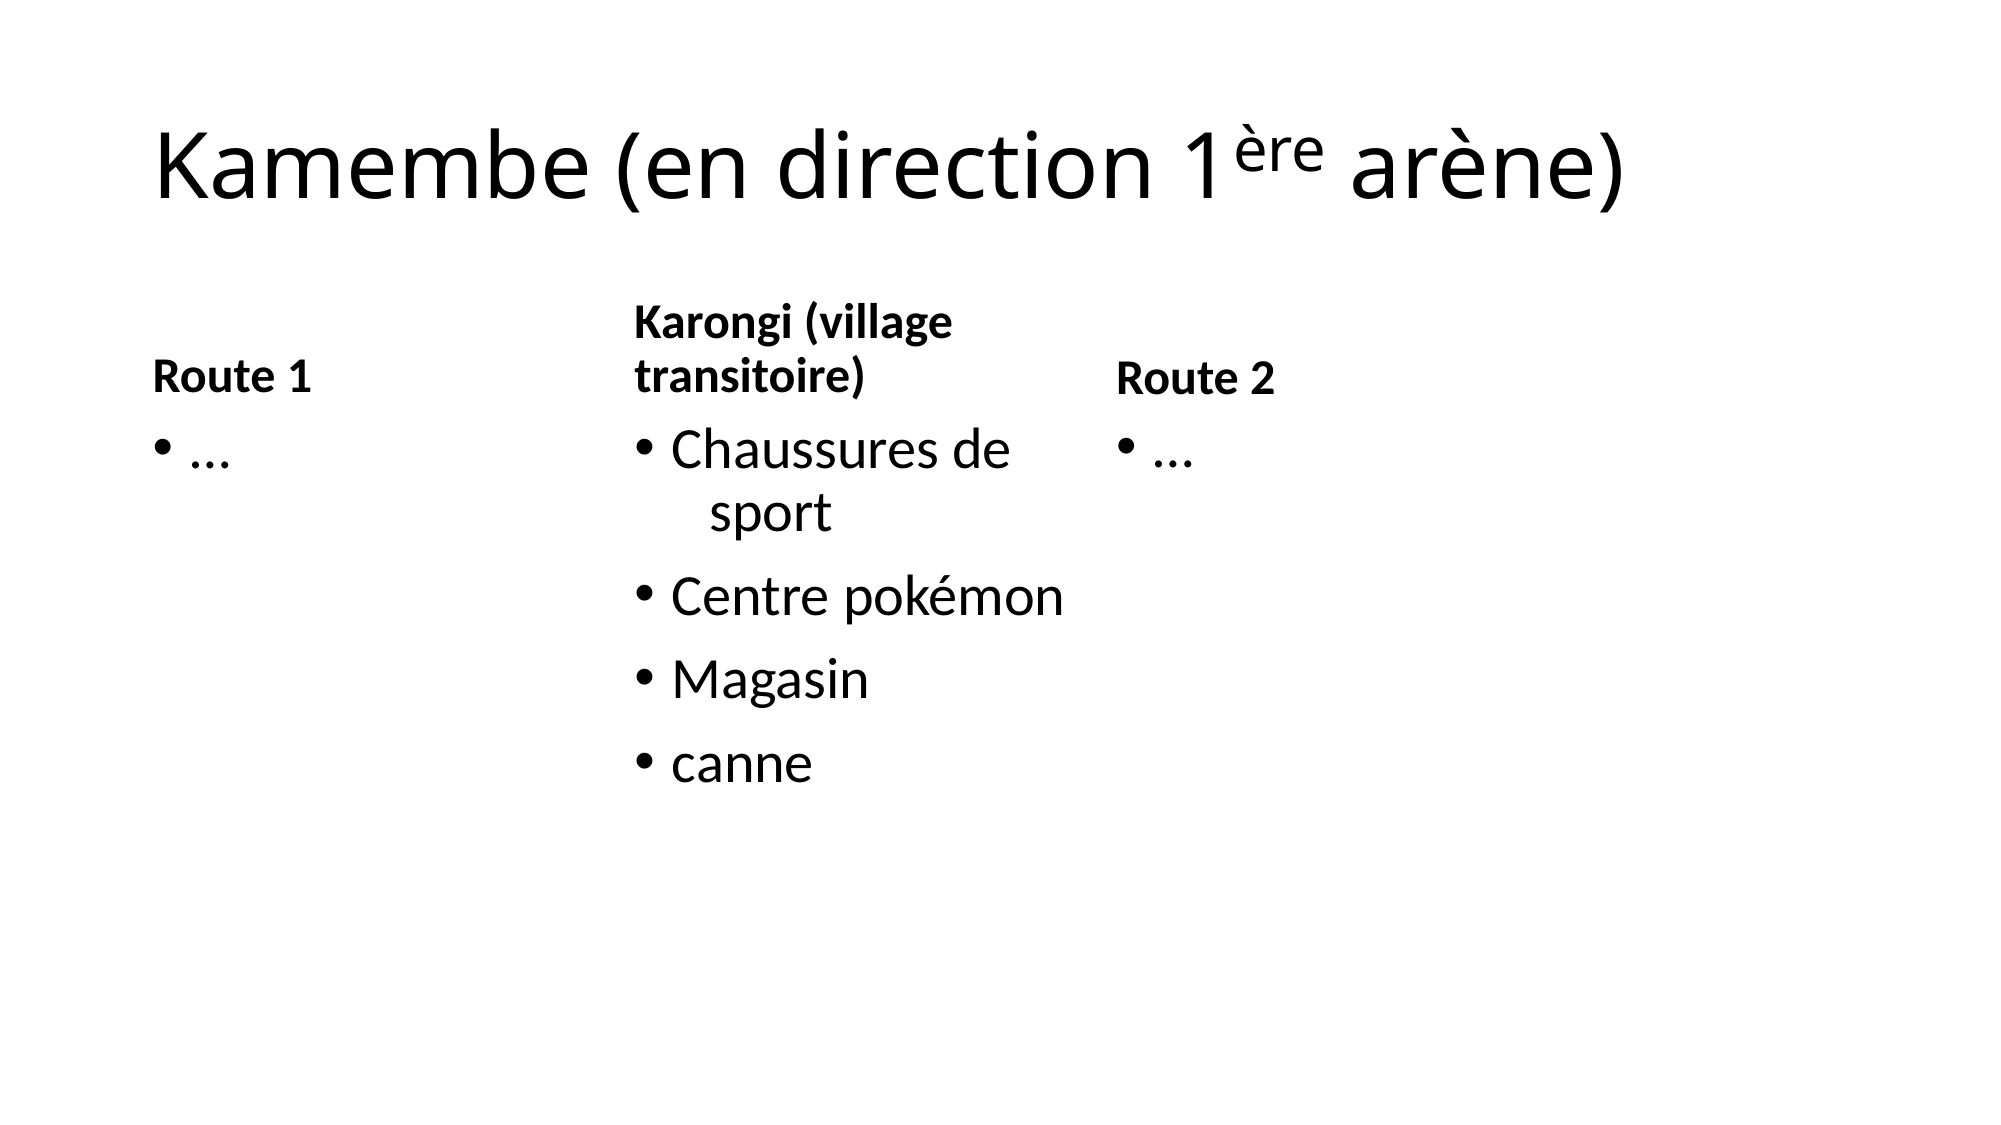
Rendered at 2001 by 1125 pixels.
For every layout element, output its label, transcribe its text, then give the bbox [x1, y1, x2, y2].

list … [137, 410, 619, 1016]
list Chaussures de sport Centre pokémon Magasin canne [619, 410, 1101, 1016]
title Kamembe (en direction 1ère arène) [137, 59, 1863, 278]
text_box Route 2 [1100, 277, 1583, 410]
list Karongi (village transitoire) [619, 275, 1101, 410]
text_box … [1100, 410, 1583, 1015]
list Route 1 [137, 275, 619, 410]
